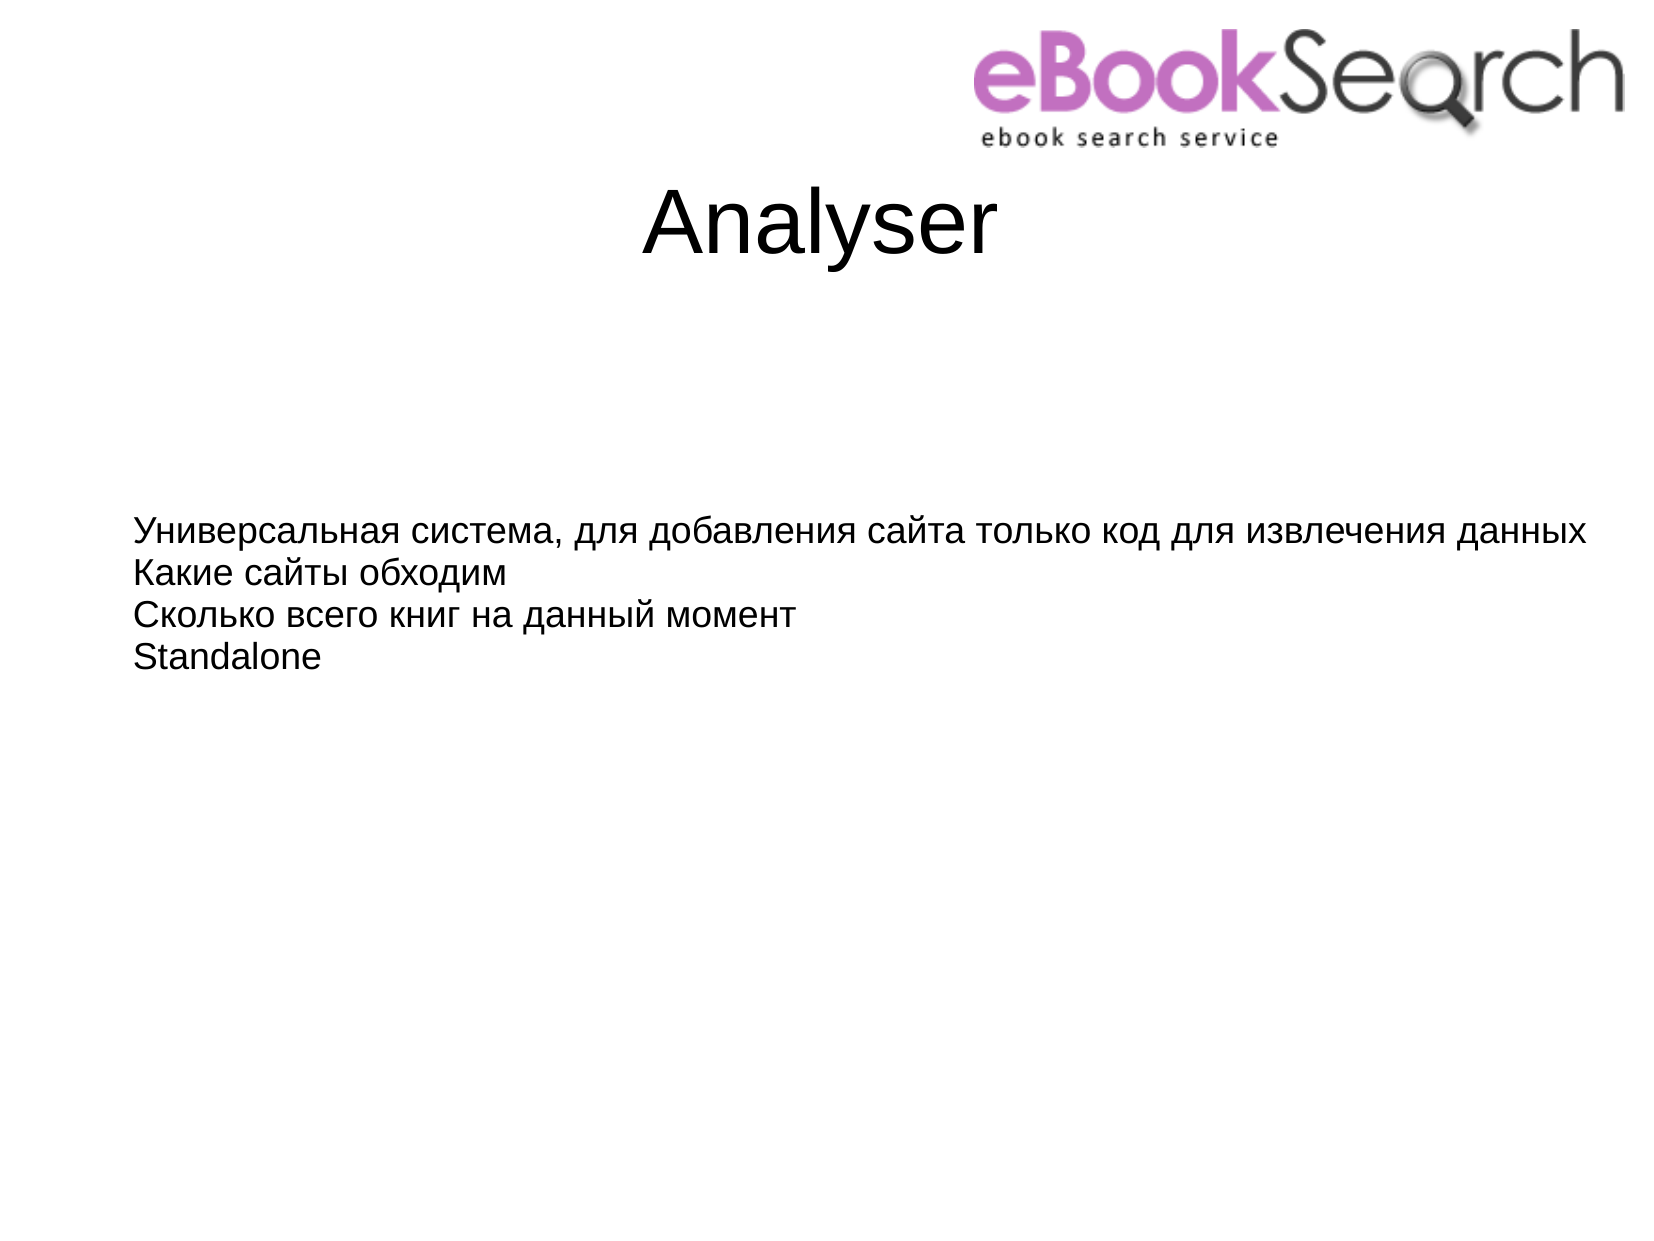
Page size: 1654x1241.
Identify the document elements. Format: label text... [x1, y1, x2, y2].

picture [974, 29, 1625, 148]
title Analyser [76, 118, 1566, 326]
text_box Универсальная система, для добавления сайта только код для извлечения данных Какие сайты обходим Сколько всего книг на данный момент Standalone [118, 501, 1604, 685]
